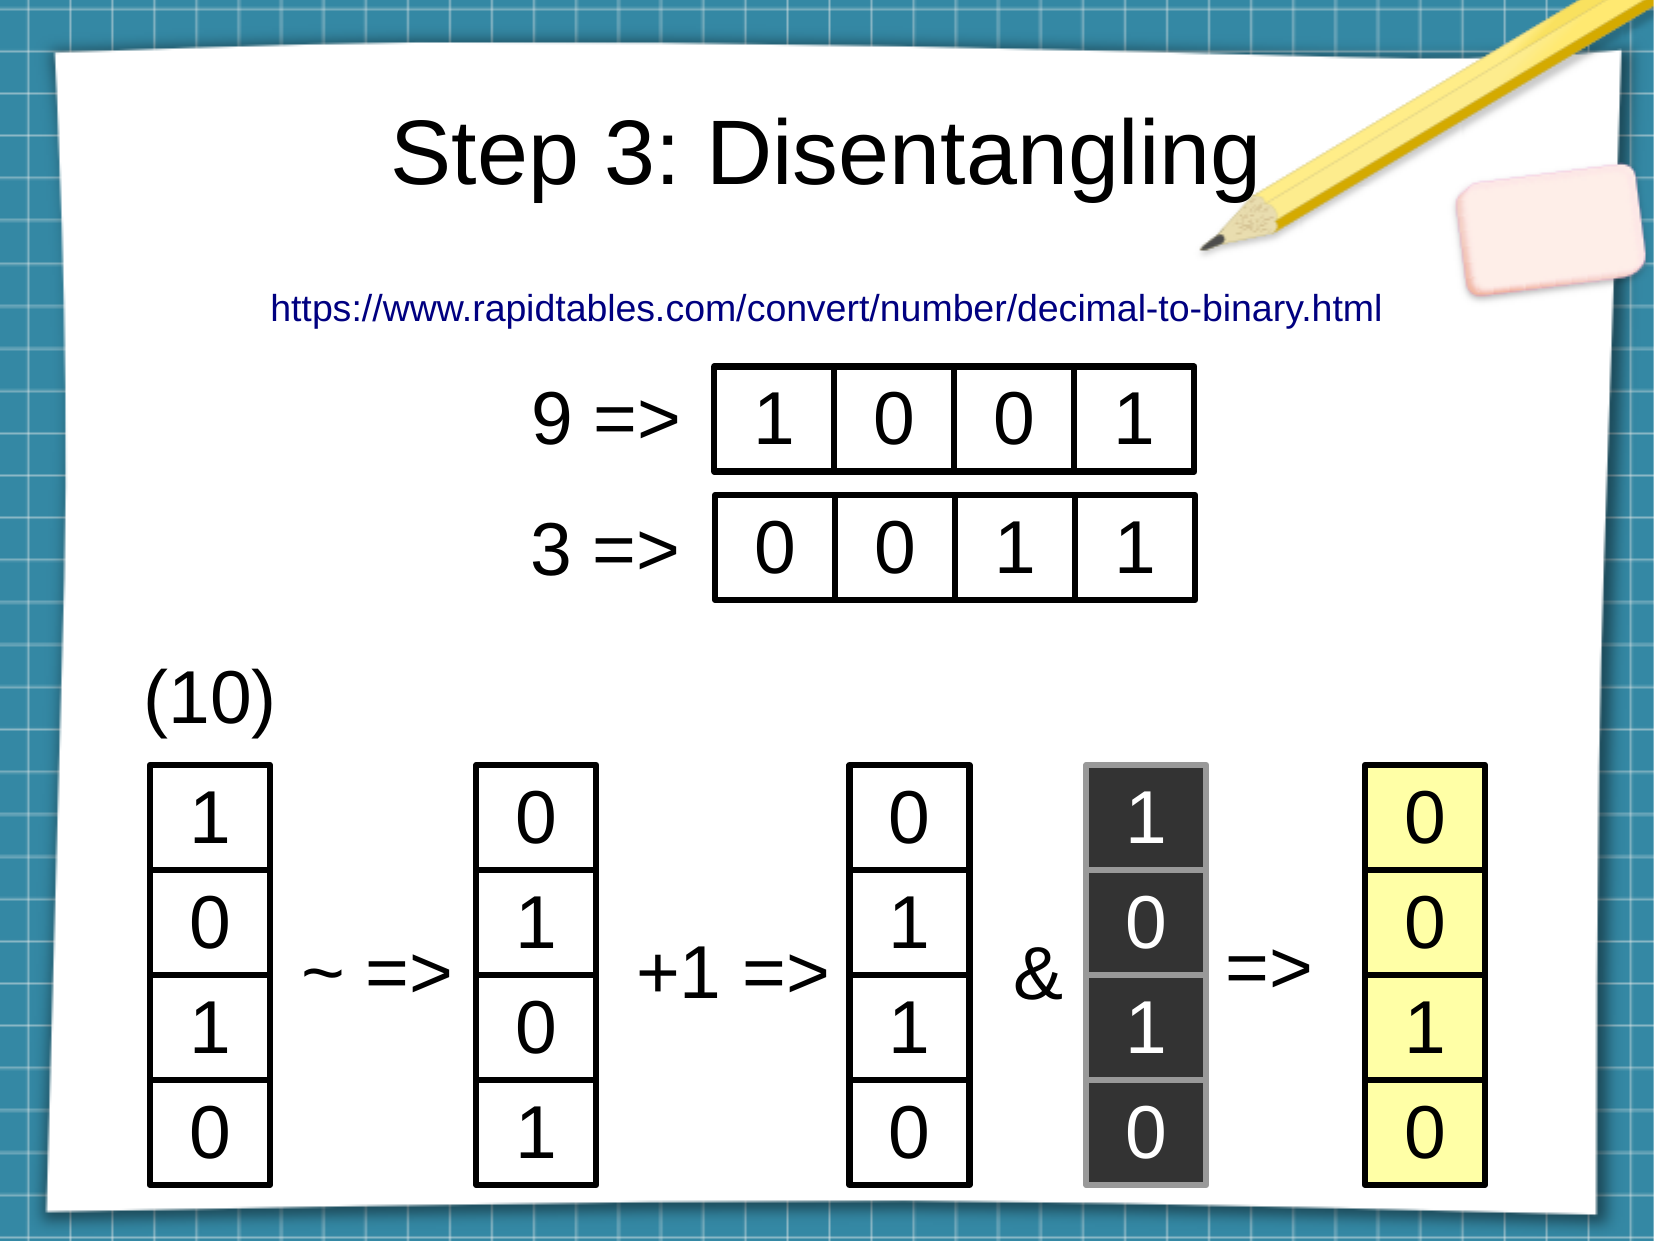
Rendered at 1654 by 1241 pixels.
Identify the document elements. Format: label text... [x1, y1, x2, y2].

text_box 0 [1365, 765, 1486, 870]
text_box 1 [849, 975, 970, 1081]
text_box 0 [1086, 1081, 1207, 1186]
text_box 1 [1365, 975, 1486, 1081]
text_box +1 => [623, 920, 844, 1026]
text_box 1 [476, 870, 597, 975]
text_box 0 [1086, 870, 1207, 975]
text_box 0 [715, 495, 835, 601]
text_box 1 [1076, 495, 1196, 601]
text_box (10) [90, 645, 331, 751]
text_box 1 [150, 975, 271, 1081]
text_box 9 => [459, 366, 700, 472]
picture [0, 0, 1654, 1241]
text_box 1 [476, 1081, 597, 1186]
text_box 0 [849, 765, 970, 870]
text_box https://www.rapidtables.com/convert/number/decimal-to-binary.html [255, 279, 1398, 337]
text_box 0 [150, 870, 271, 975]
text_box 0 [834, 366, 954, 472]
text_box 0 [150, 1081, 271, 1186]
text_box 0 [835, 495, 955, 601]
text_box 0 [1365, 1081, 1486, 1186]
text_box 0 [954, 366, 1075, 472]
text_box 1 [849, 870, 970, 975]
text_box 1 [150, 765, 271, 870]
text_box ~ => [292, 920, 463, 1026]
text_box 1 [1075, 366, 1195, 472]
text_box 0 [476, 765, 597, 870]
text_box 3 => [458, 496, 699, 602]
text_box 0 [849, 1081, 970, 1186]
text_box 0 [1365, 870, 1486, 975]
text_box 1 [1086, 975, 1207, 1081]
text_box 1 [1086, 765, 1207, 870]
text_box => [1218, 915, 1321, 1021]
text_box 1 [714, 366, 834, 472]
text_box 0 [476, 975, 597, 1081]
title Step 3: Disentangling [82, 49, 1571, 257]
text_box 1 [955, 495, 1076, 601]
text_box & [988, 920, 1086, 1026]
